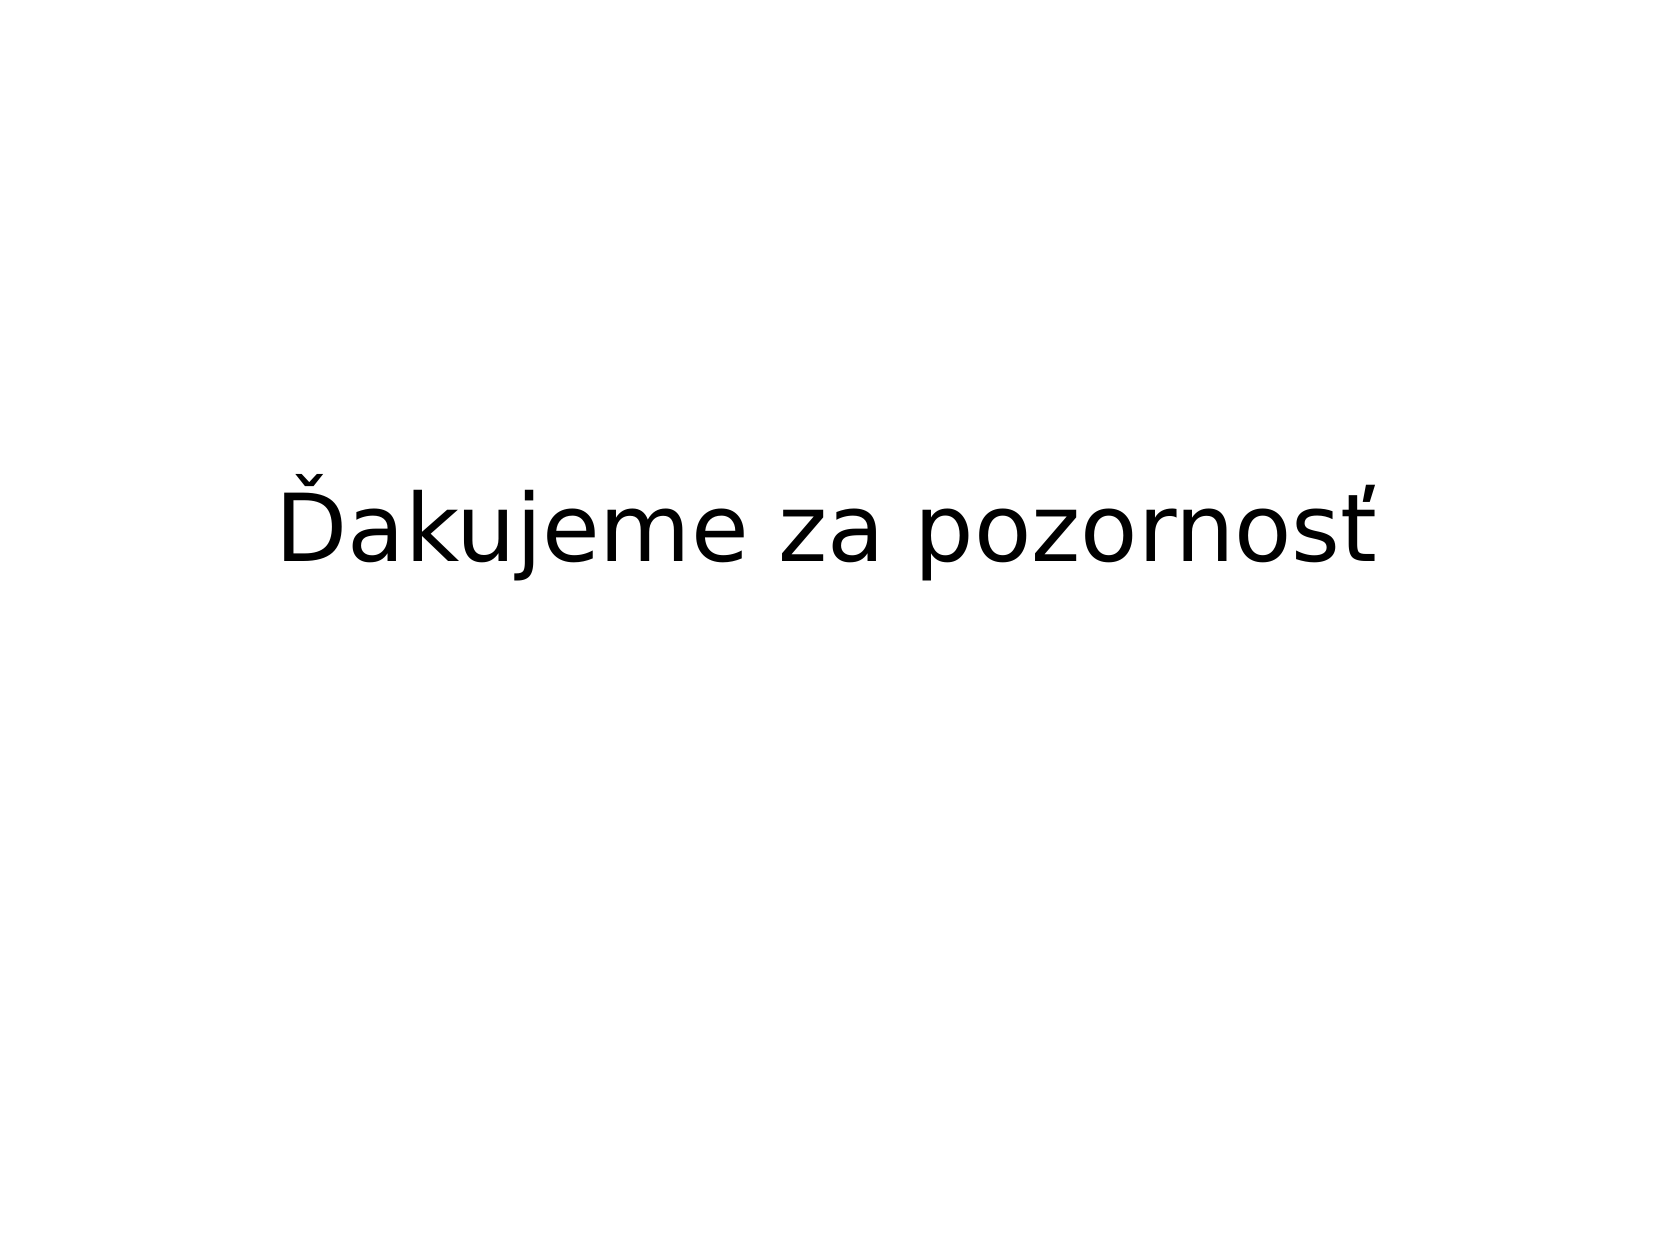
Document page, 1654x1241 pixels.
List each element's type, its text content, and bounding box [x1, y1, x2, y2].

subtitle Ďakujeme za pozornosť [82, 49, 1571, 1010]
